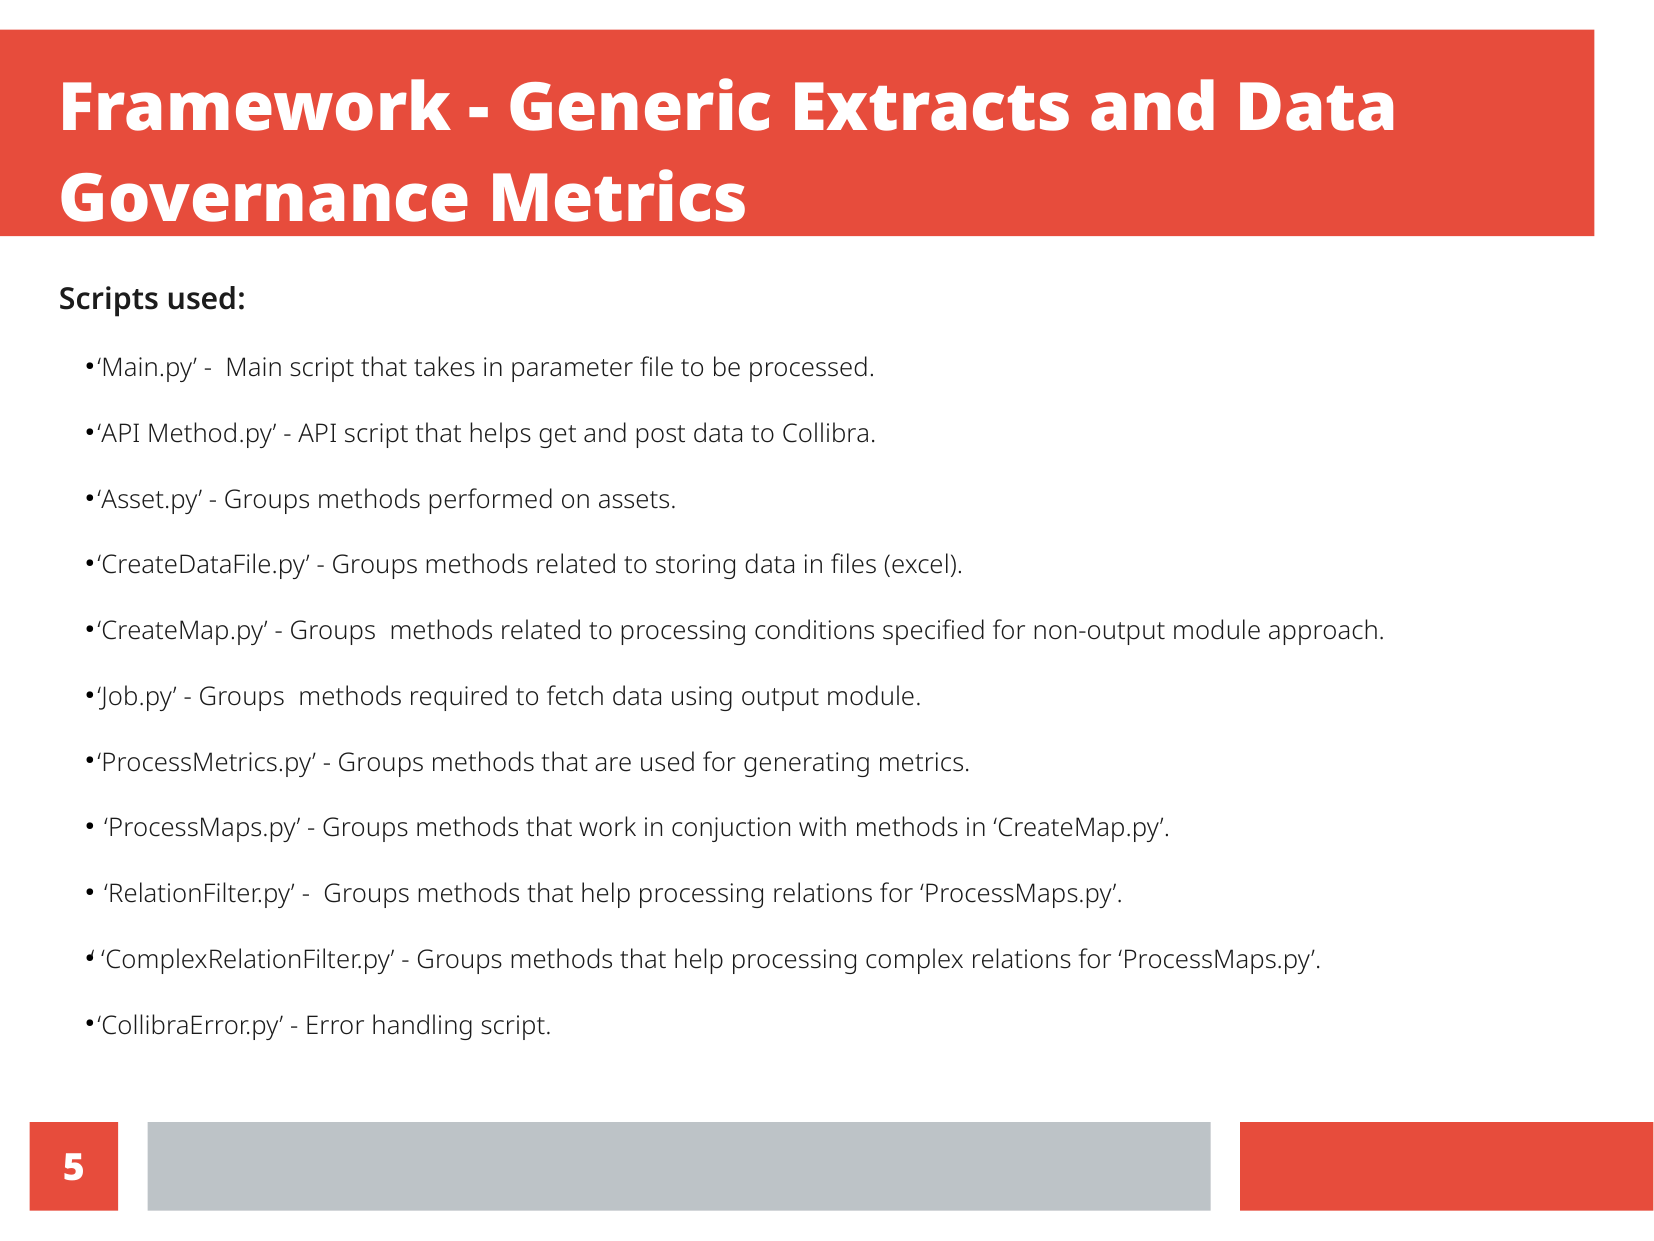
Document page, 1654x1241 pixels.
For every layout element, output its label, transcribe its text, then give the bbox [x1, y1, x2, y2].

list Scripts used: ‘Main.py’ - Main script that takes in parameter file to be processed. ‘API Method.py’ - API script that helps get and post data to Collibra. ‘Asset.py’ - Groups methods performed on assets. ‘CreateDataFile.py’ - Groups methods related to storing data in files (excel). ‘CreateMap.py’ - Groups methods related to processing conditions specified for non-output module approach. ‘Job.py’ - Groups methods required to fetch data using output module. ‘ProcessMetrics.py’ - Groups methods that are used for generating metrics. ‘ProcessMaps.py’ - Groups methods that work in conjuction with methods in ‘CreateMap.py’. ‘RelationFilter.py’ - Groups methods that help processing relations for ‘ProcessMaps.py’. ‘ ‘ComplexRelationFilter.py’ - Groups methods that help processing complex relations for ‘ProcessMaps.py’. ‘CollibraError.py’ - Error handling script. [59, 277, 1565, 1046]
title Framework - Generic Extracts and Data Governance Metrics [59, 59, 1595, 207]
